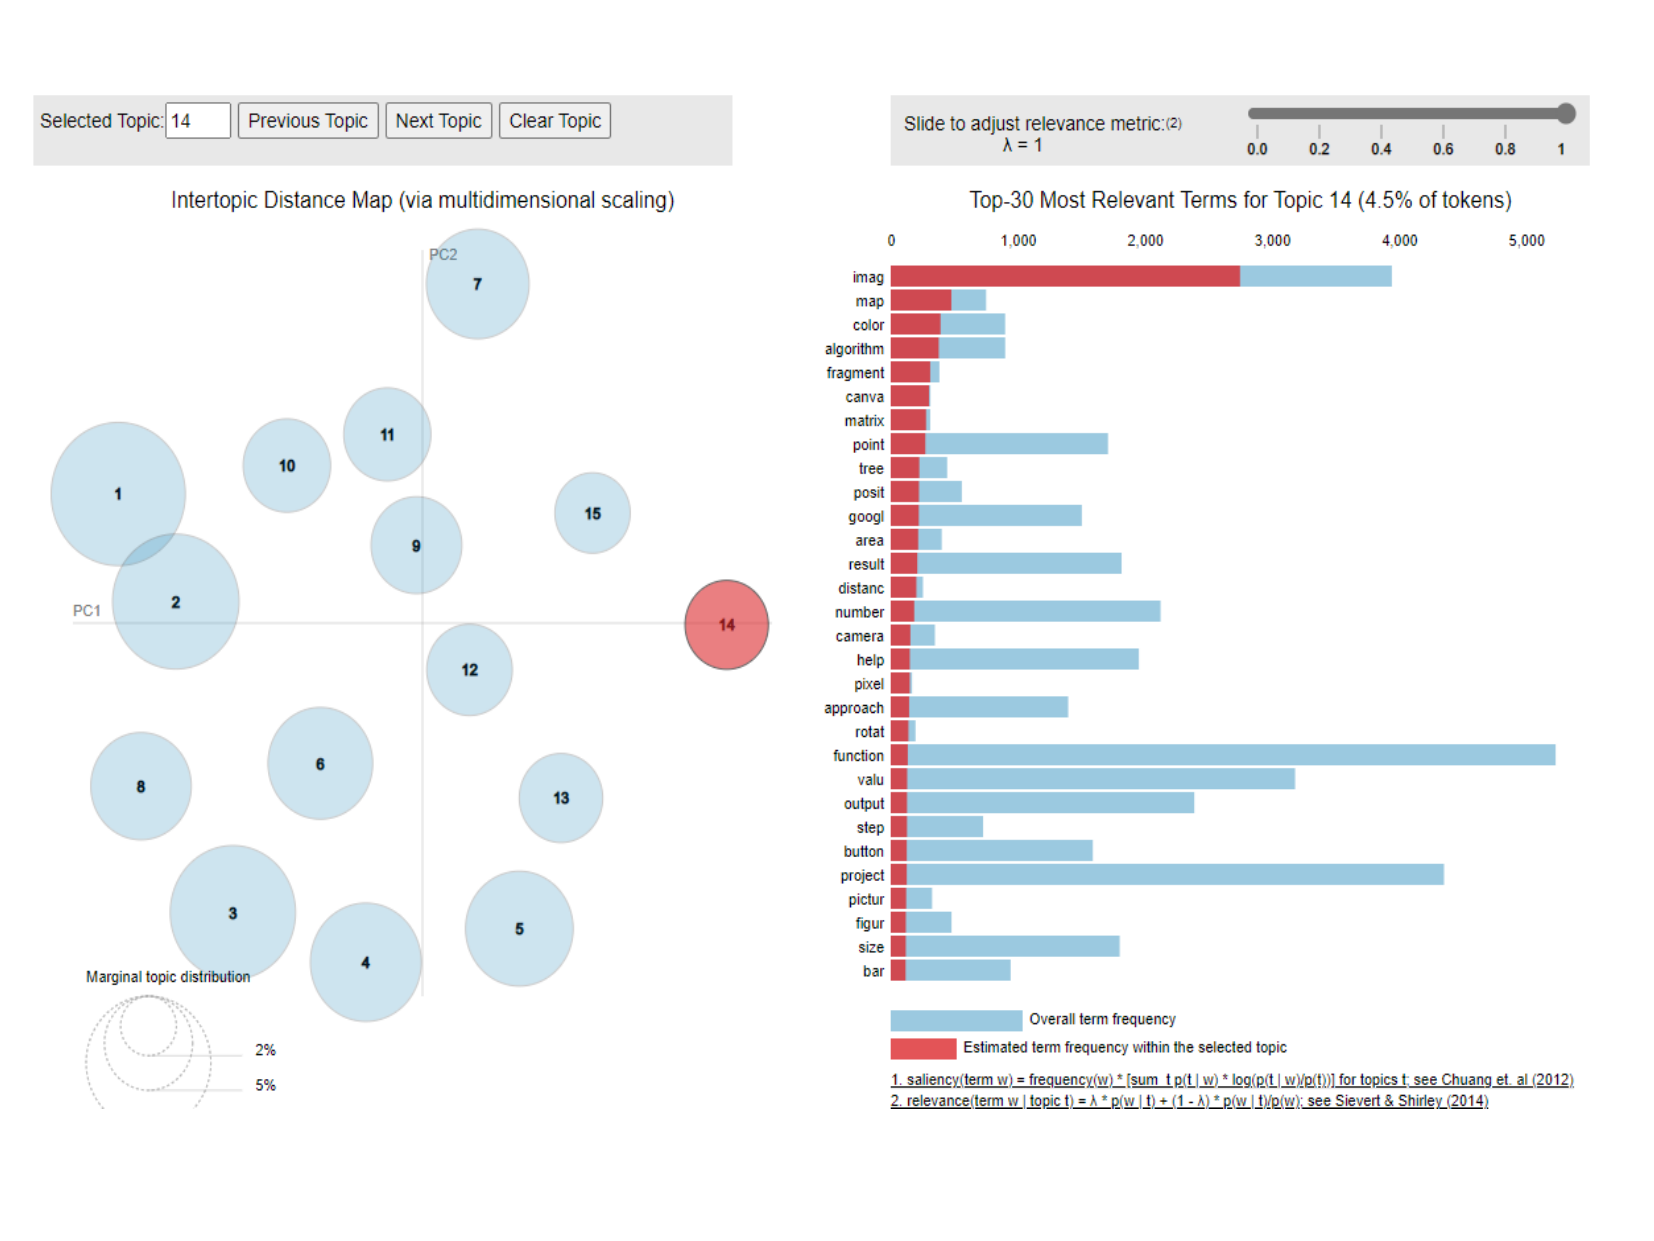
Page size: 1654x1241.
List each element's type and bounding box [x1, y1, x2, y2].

picture [23, 94, 1619, 1109]
